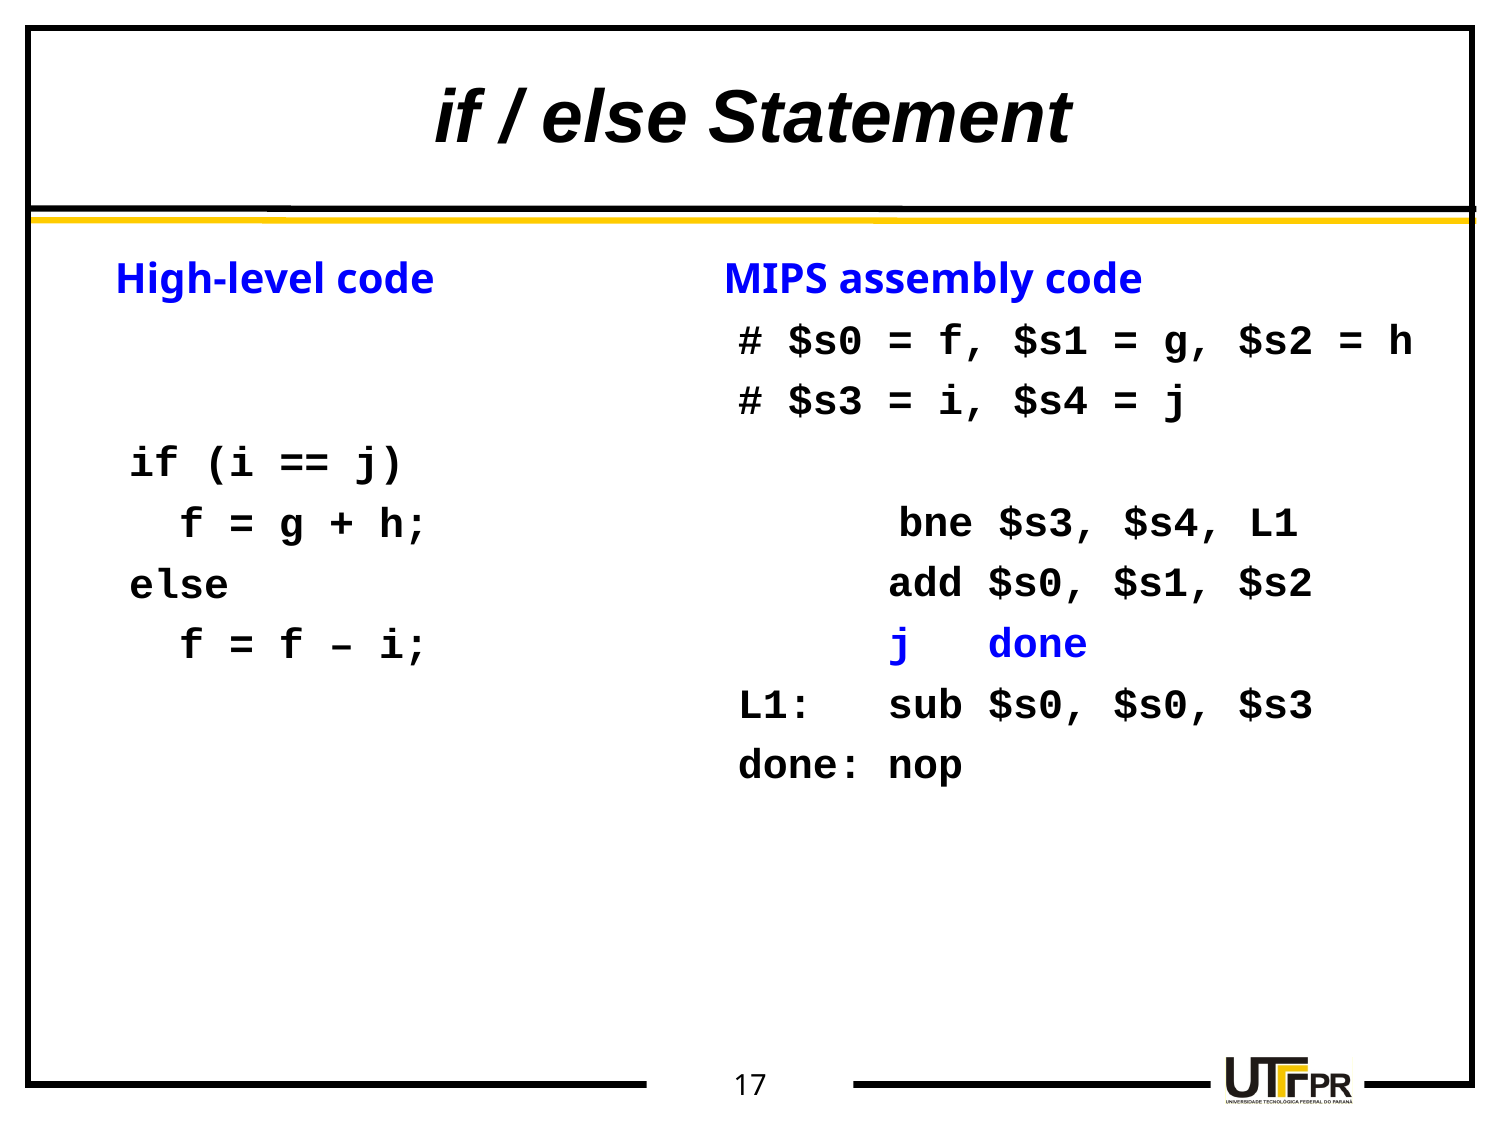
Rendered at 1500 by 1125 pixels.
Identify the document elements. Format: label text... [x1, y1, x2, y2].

text_box MIPS assembly code # $s0 = f, $s1 = g, $s2 = h # $s3 = i, $s4 = j bne $s3, $s4, L1 add $s0, $s1, $s2 j done L1: sub $s0, $s0, $s3 done: nop [708, 249, 1436, 925]
picture [1225, 1057, 1353, 1104]
title if / else Statement [29, 29, 1477, 207]
text_box High-level code if (i == j) f = g + h; else f = f – i; [99, 249, 651, 938]
